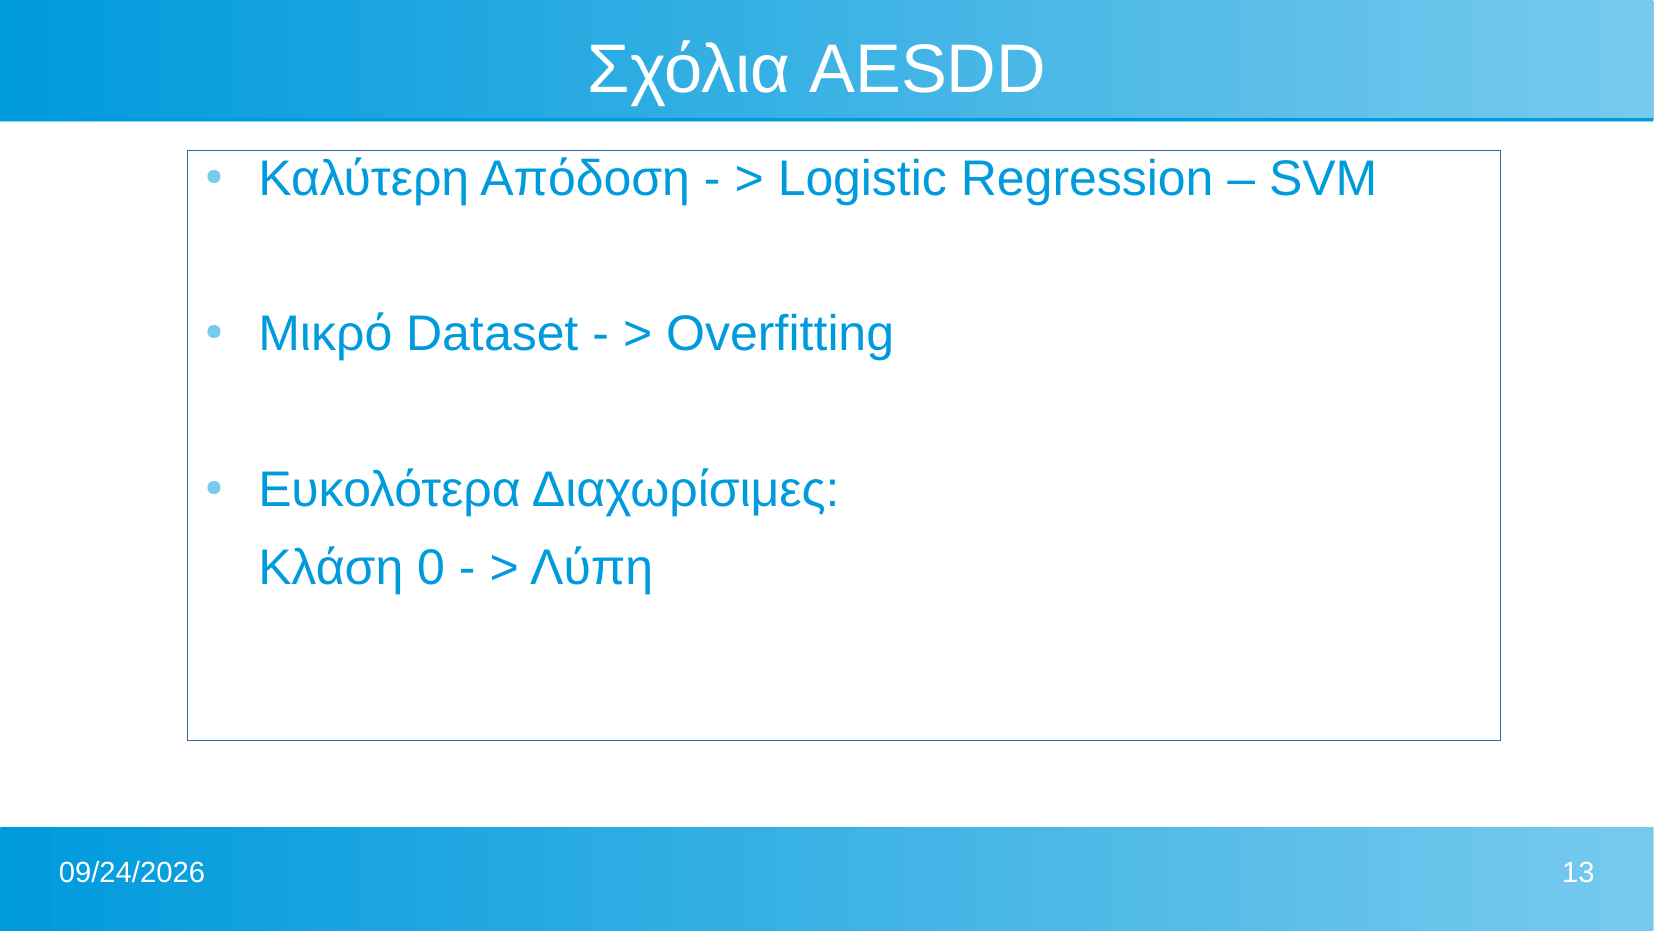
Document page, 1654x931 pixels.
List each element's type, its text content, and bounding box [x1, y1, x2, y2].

list Καλύτερη Απόδοση - > Logistic Regression – SVM Μικρό Dataset - > Overfitting Ευκολότερα Διαχωρίσιμες: Κλάση 0 - > Λύπη [187, 150, 1501, 741]
title Σχόλια AESDD [59, 29, 1595, 108]
